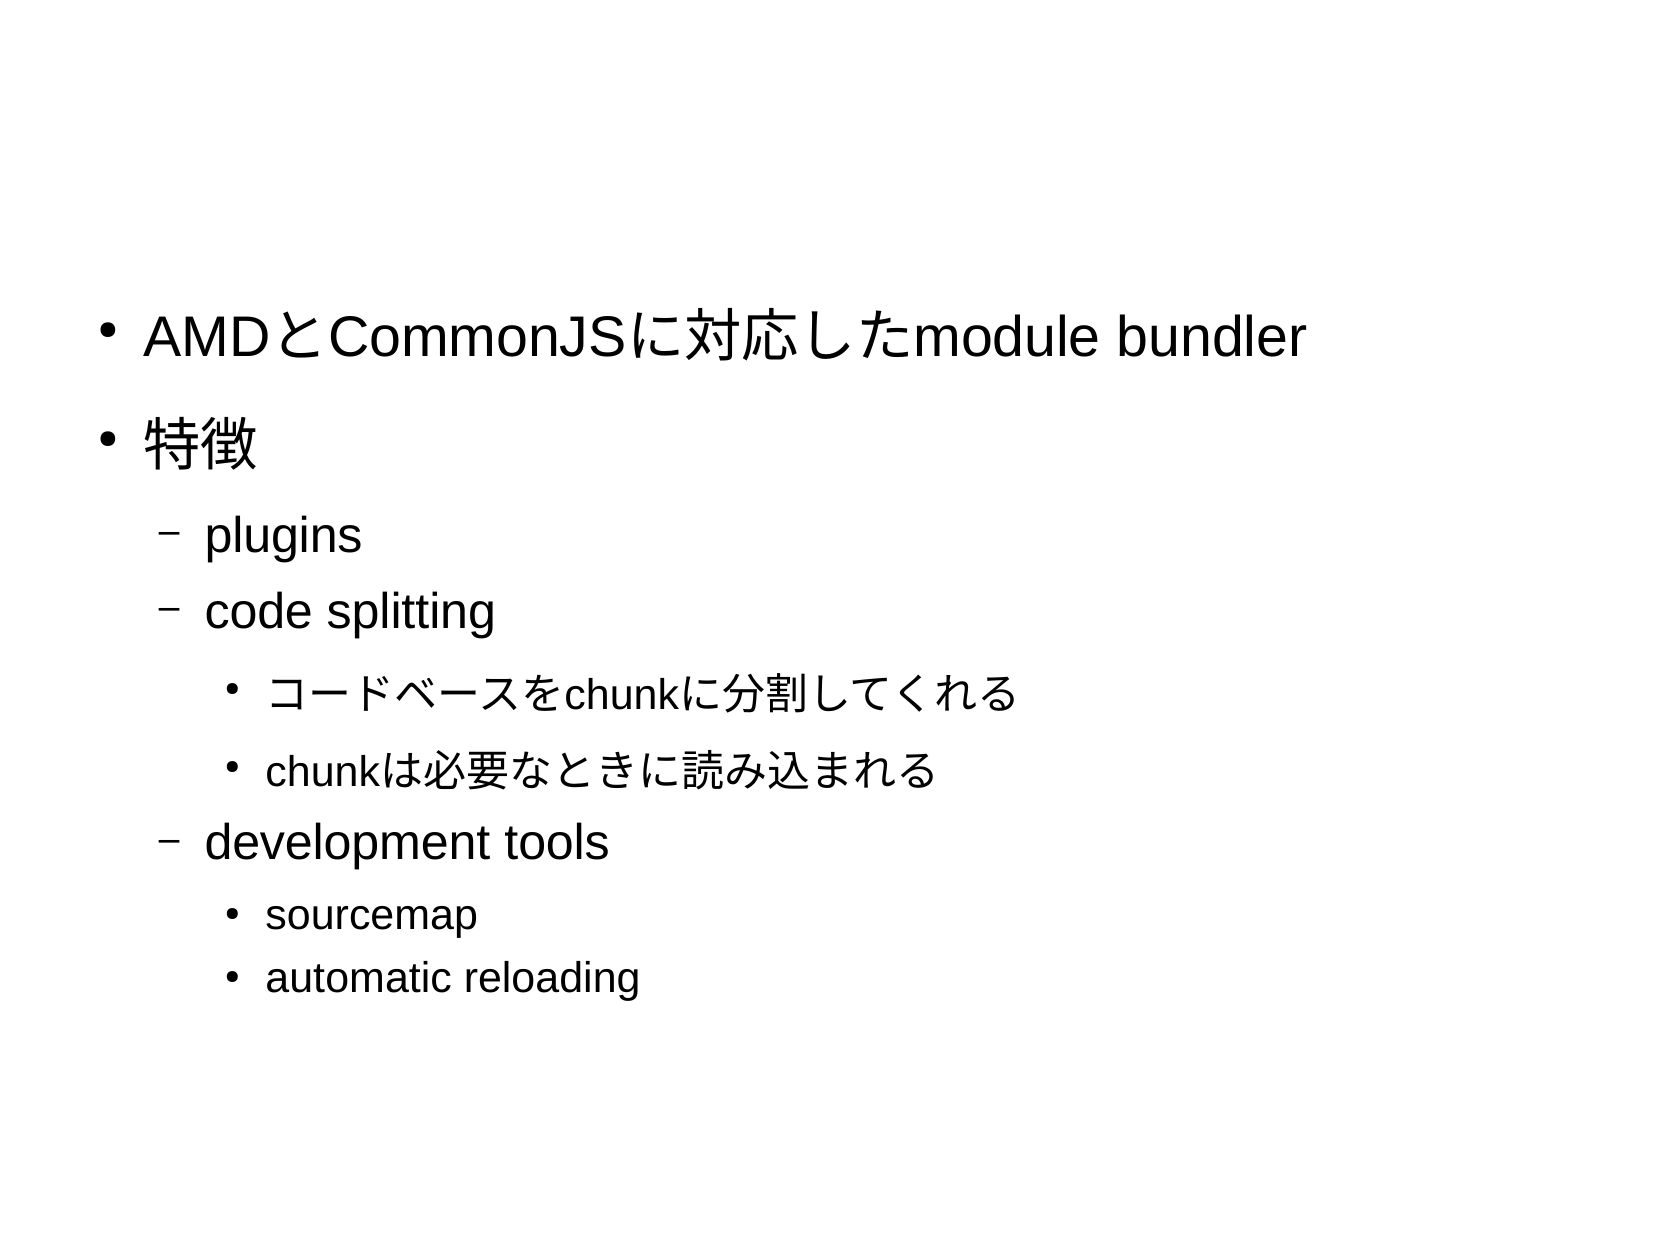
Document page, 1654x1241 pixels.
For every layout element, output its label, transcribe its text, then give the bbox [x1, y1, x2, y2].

list AMDとCommonJSに対応したmodule bundler 特徴 plugins code splitting コードベースをchunkに分割してくれる chunkは必要なときに読み込まれる development tools sourcemap automatic reloading [82, 290, 1571, 1010]
